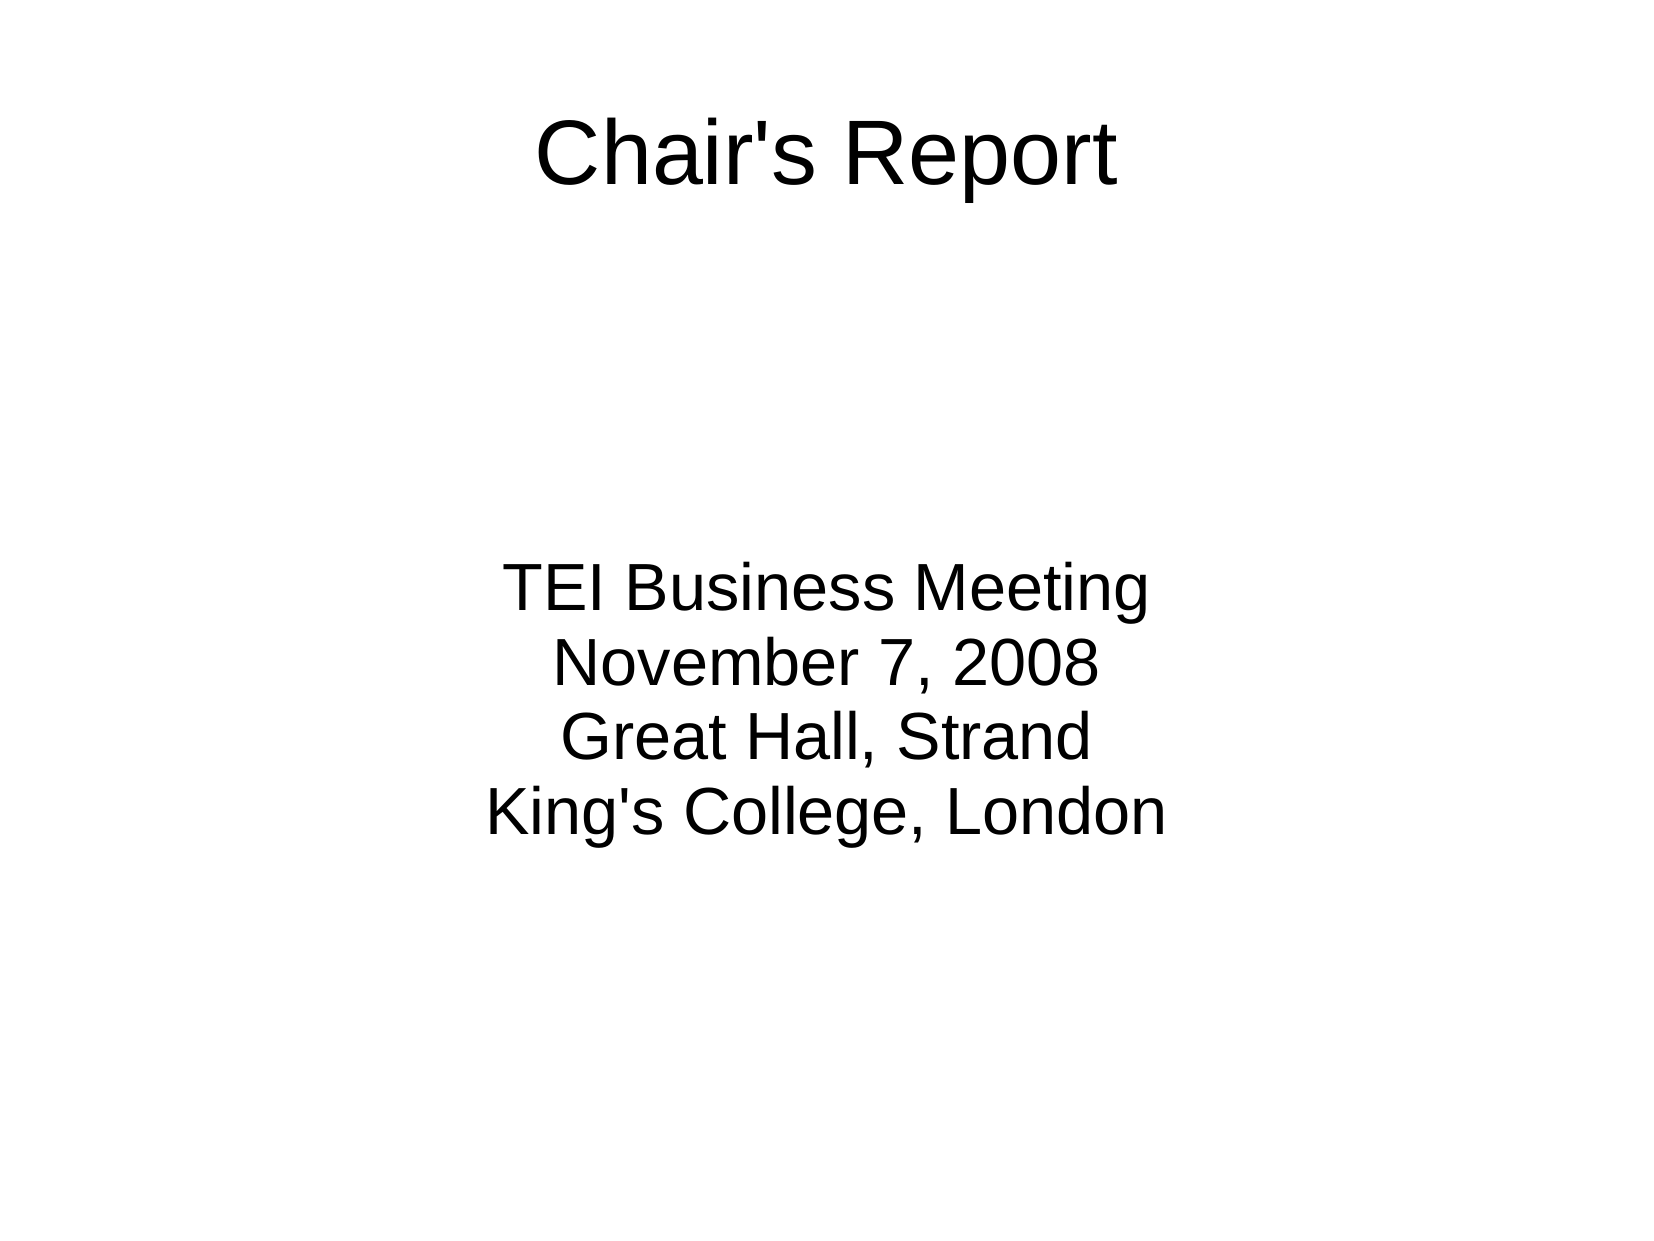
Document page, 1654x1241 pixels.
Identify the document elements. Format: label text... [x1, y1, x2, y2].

title Chair's Report [82, 56, 1571, 250]
subtitle TEI Business Meeting November 7, 2008 Great Hall, Strand King's College, London [82, 297, 1571, 1102]
